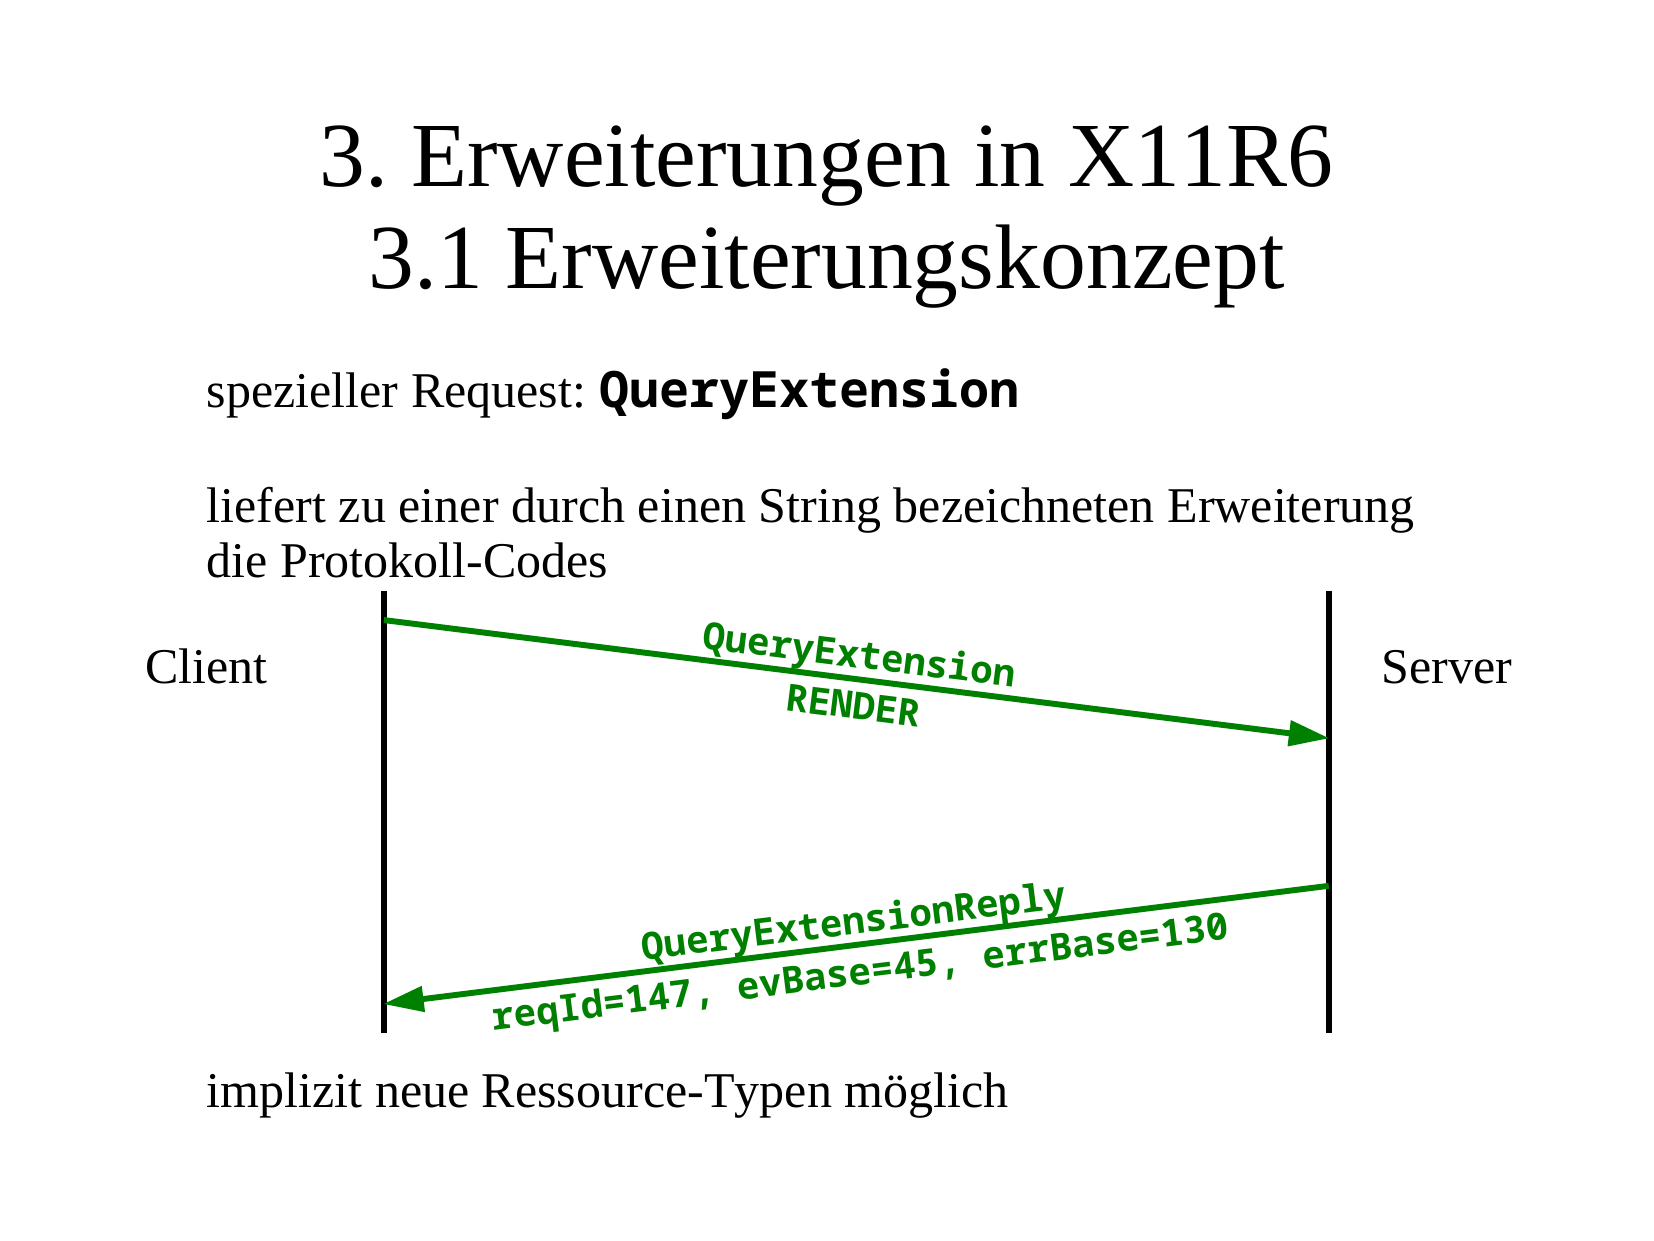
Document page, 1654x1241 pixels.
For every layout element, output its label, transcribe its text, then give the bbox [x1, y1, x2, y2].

text_box implizit neue Ressource-Typen möglich [206, 1062, 1463, 1152]
text_box Client [118, 635, 296, 697]
text_box spezieller Request: QueryExtension liefert zu einer durch einen String bezeichneten Erweiterung die Protokoll-Codes [206, 354, 1463, 733]
text_box Server [1358, 635, 1536, 697]
text_box spezieller Request: QueryExtension liefert zu einer durch einen String bezeichneten Erweiterung die Protokoll-Codes [387, 624, 1255, 733]
title 3. Erweiterungen in X11R6 3.1 Erweiterungskonzept [121, 102, 1534, 311]
